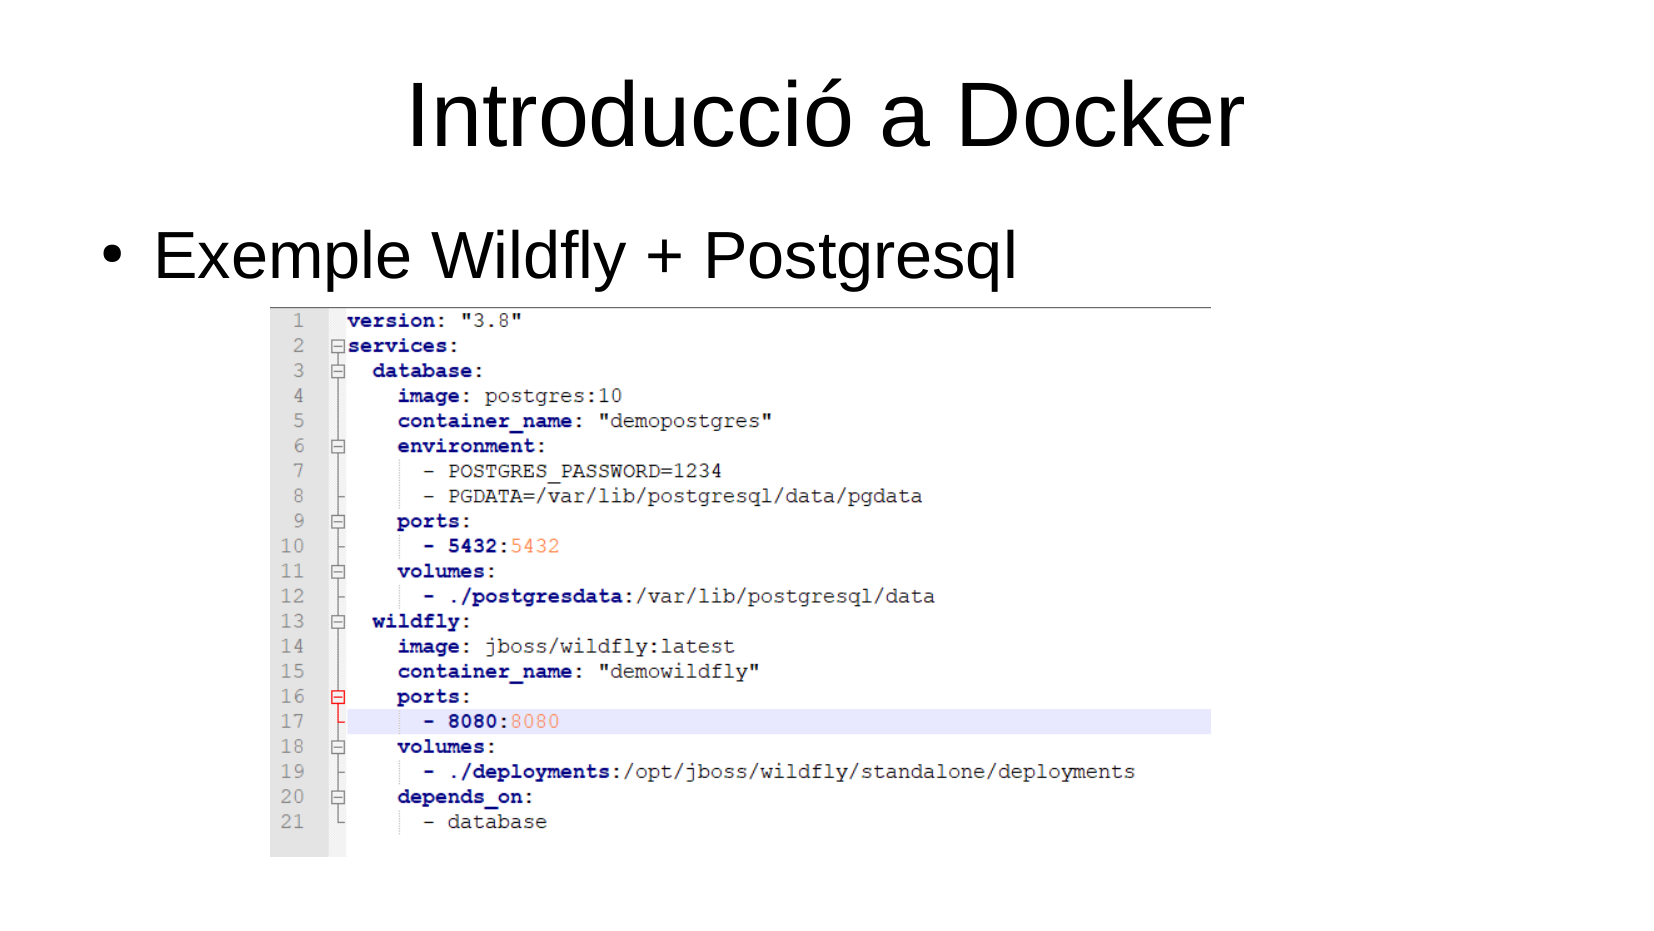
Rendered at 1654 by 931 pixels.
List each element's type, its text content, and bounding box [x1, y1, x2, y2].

list Exemple Wildfly + Postgresql [82, 217, 1571, 758]
title Introducció a Docker [82, 37, 1571, 193]
picture [270, 307, 1211, 857]
